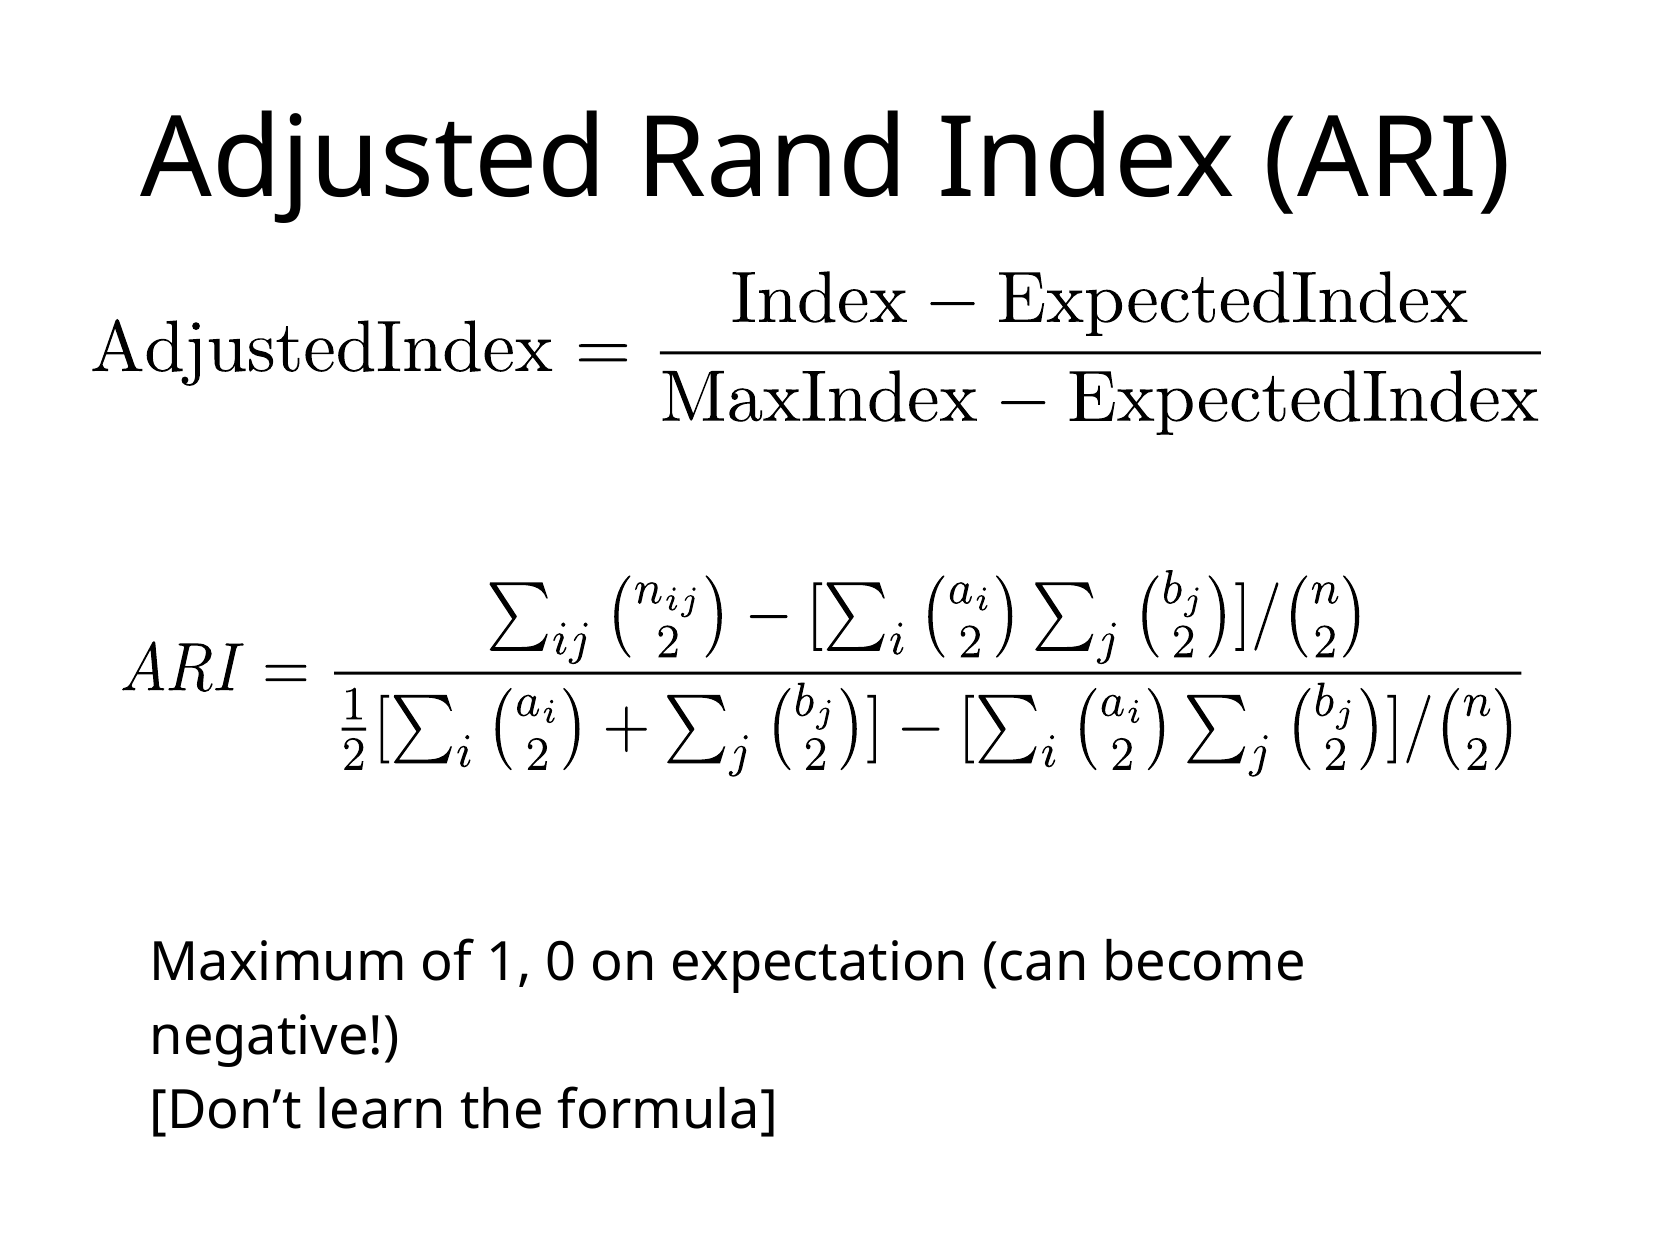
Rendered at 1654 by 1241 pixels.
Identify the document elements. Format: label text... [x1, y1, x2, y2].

text_box [120, 570, 1522, 777]
title Adjusted Rand Index (ARI) [82, 49, 1571, 257]
text_box Maximum of 1, 0 on expectation (can become negative!) [Don’t learn the formula] [135, 915, 1501, 1039]
text_box [90, 271, 1541, 436]
